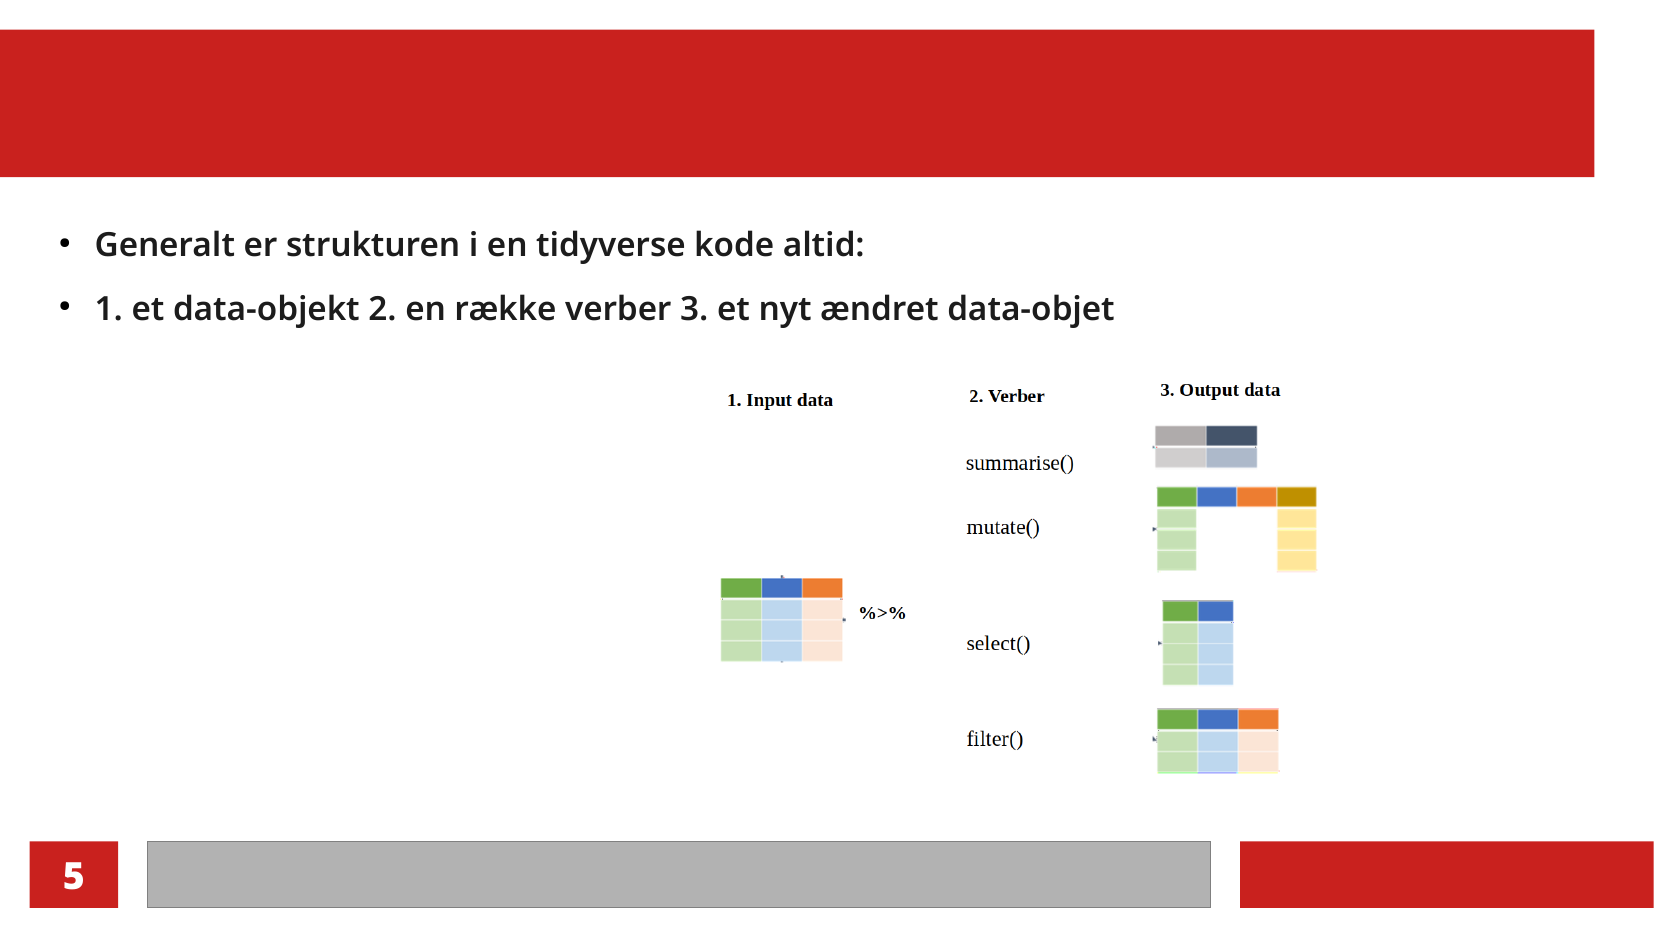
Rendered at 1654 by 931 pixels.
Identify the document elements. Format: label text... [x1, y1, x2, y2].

picture [714, 374, 1341, 781]
list Generalt er strukturen i en tidyverse kode altid: 1. et data-objekt 2. en række verber 3. et nyt ændret data-objet [59, 221, 1565, 798]
